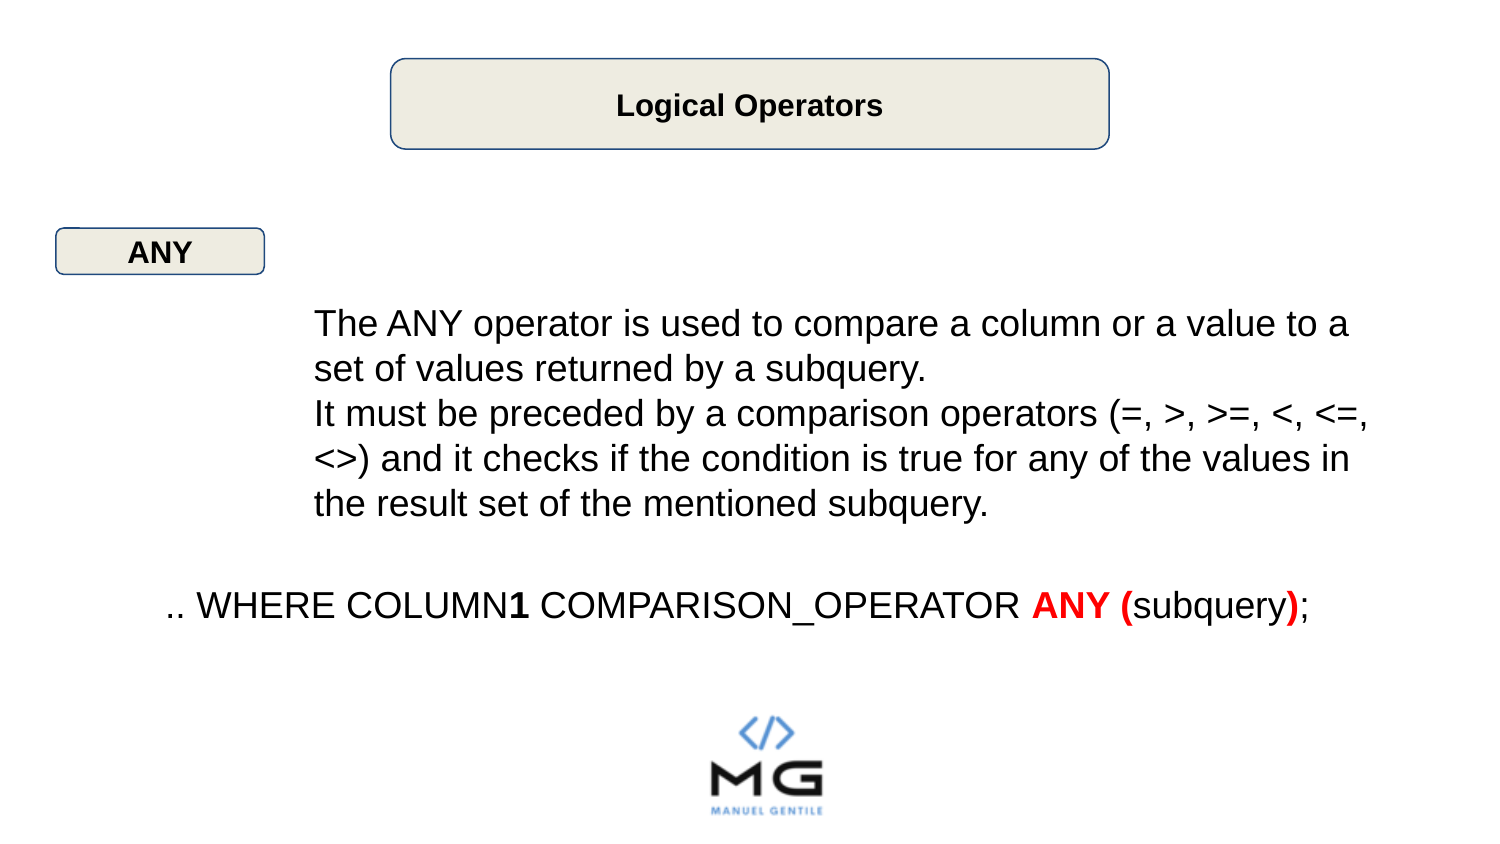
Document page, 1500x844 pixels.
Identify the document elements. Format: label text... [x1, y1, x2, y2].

text_box .. WHERE COLUMN1 COMPARISON_OPERATOR ANY (subquery); [149, 565, 1351, 635]
text_box The ANY operator is used to compare a column or a value to a set of values returned by a subquery. It must be preceded by a comparison operators (=, >, >=, <, <=, <>) and it checks if the condition is true for any of the values in the result set of the mentioned subquery. [298, 283, 1388, 525]
text_box ANY [55, 228, 265, 275]
text_box Logical Operators [390, 58, 1110, 150]
picture [688, 687, 846, 844]
